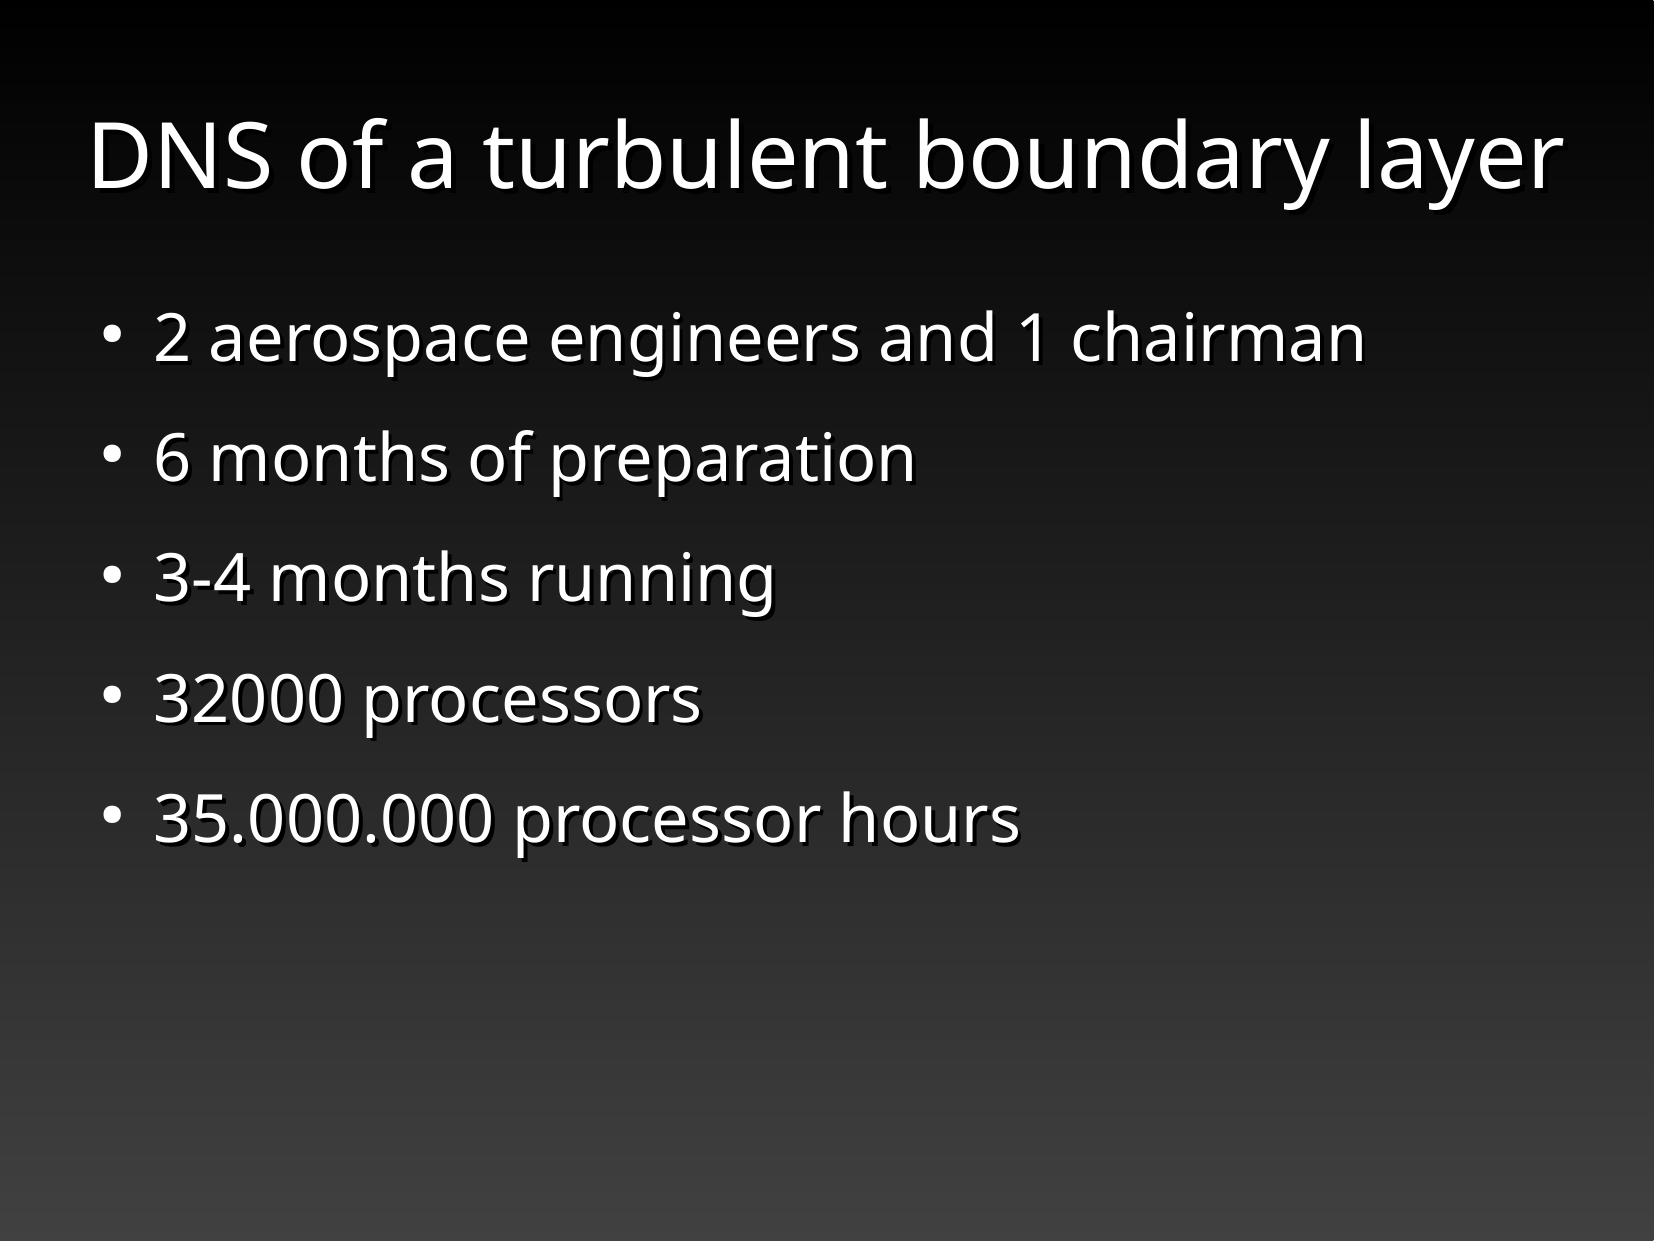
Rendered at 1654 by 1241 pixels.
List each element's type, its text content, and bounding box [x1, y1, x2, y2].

title DNS of a turbulent boundary layer [82, 49, 1571, 257]
list 2 aerospace engineers and 1 chairman 6 months of preparation 3-4 months running 32000 processors 35.000.000 processor hours [82, 290, 1571, 1109]
